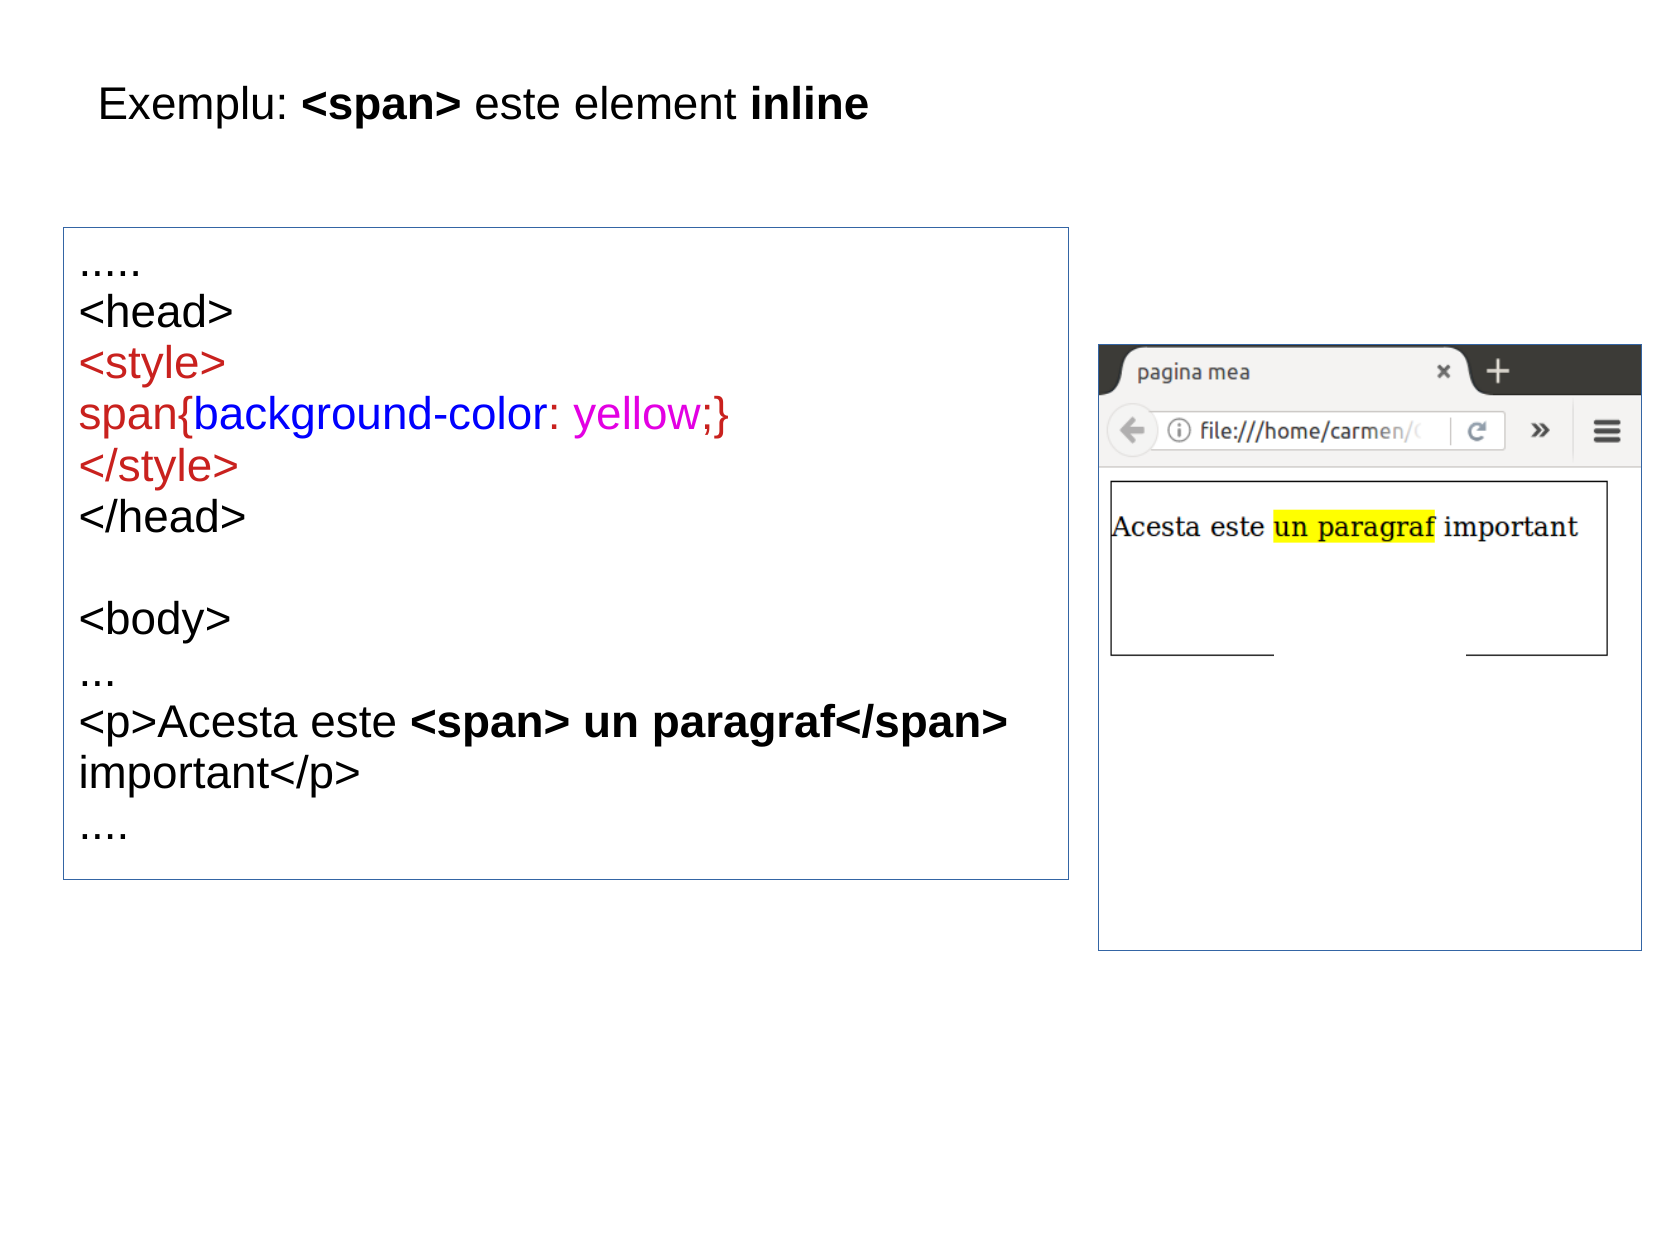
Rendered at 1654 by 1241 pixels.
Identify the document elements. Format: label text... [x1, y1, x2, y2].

text_box Exemplu: <span> este element inline [82, 70, 910, 189]
picture [1098, 344, 1642, 951]
text_box ..... <head> <style> span{background-color: yellow;} </style> </head> <body> ... <p>Acesta este <span> un paragraf</span> important</p> .... [63, 227, 1069, 880]
